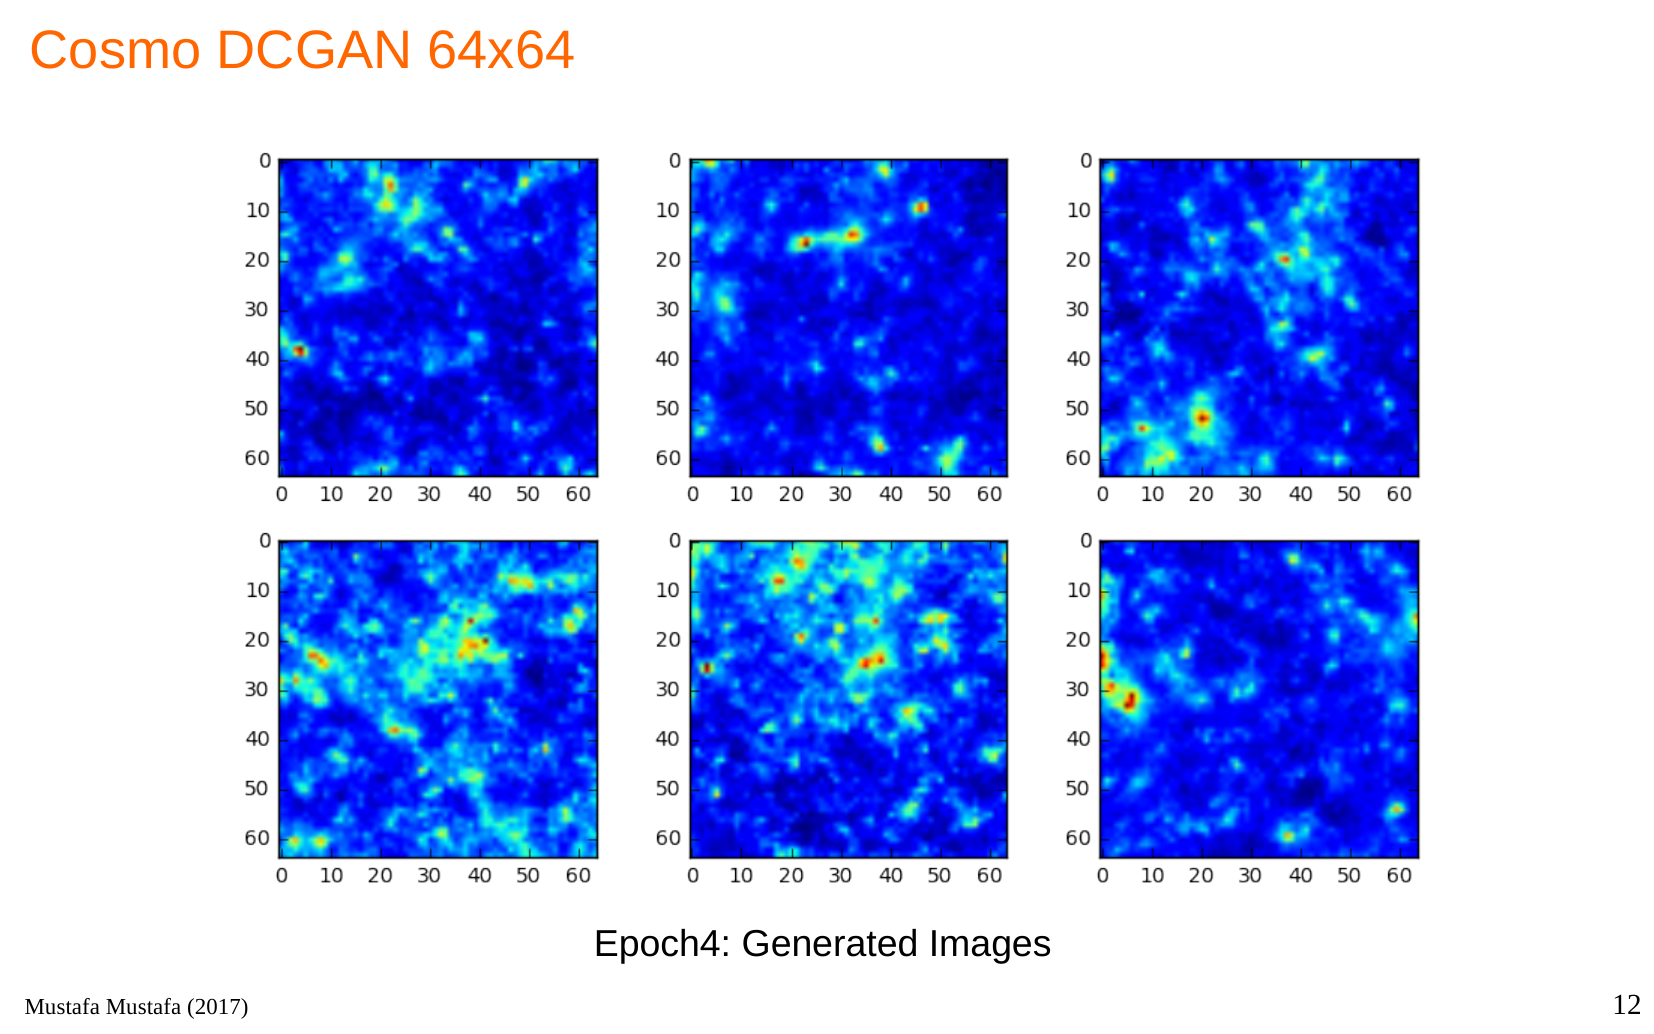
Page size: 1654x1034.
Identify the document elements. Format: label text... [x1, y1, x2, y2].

text_box Epoch4: Generated Images [579, 915, 1075, 976]
title Cosmo DCGAN 64x64 [29, 17, 1621, 82]
picture [79, 69, 1580, 970]
